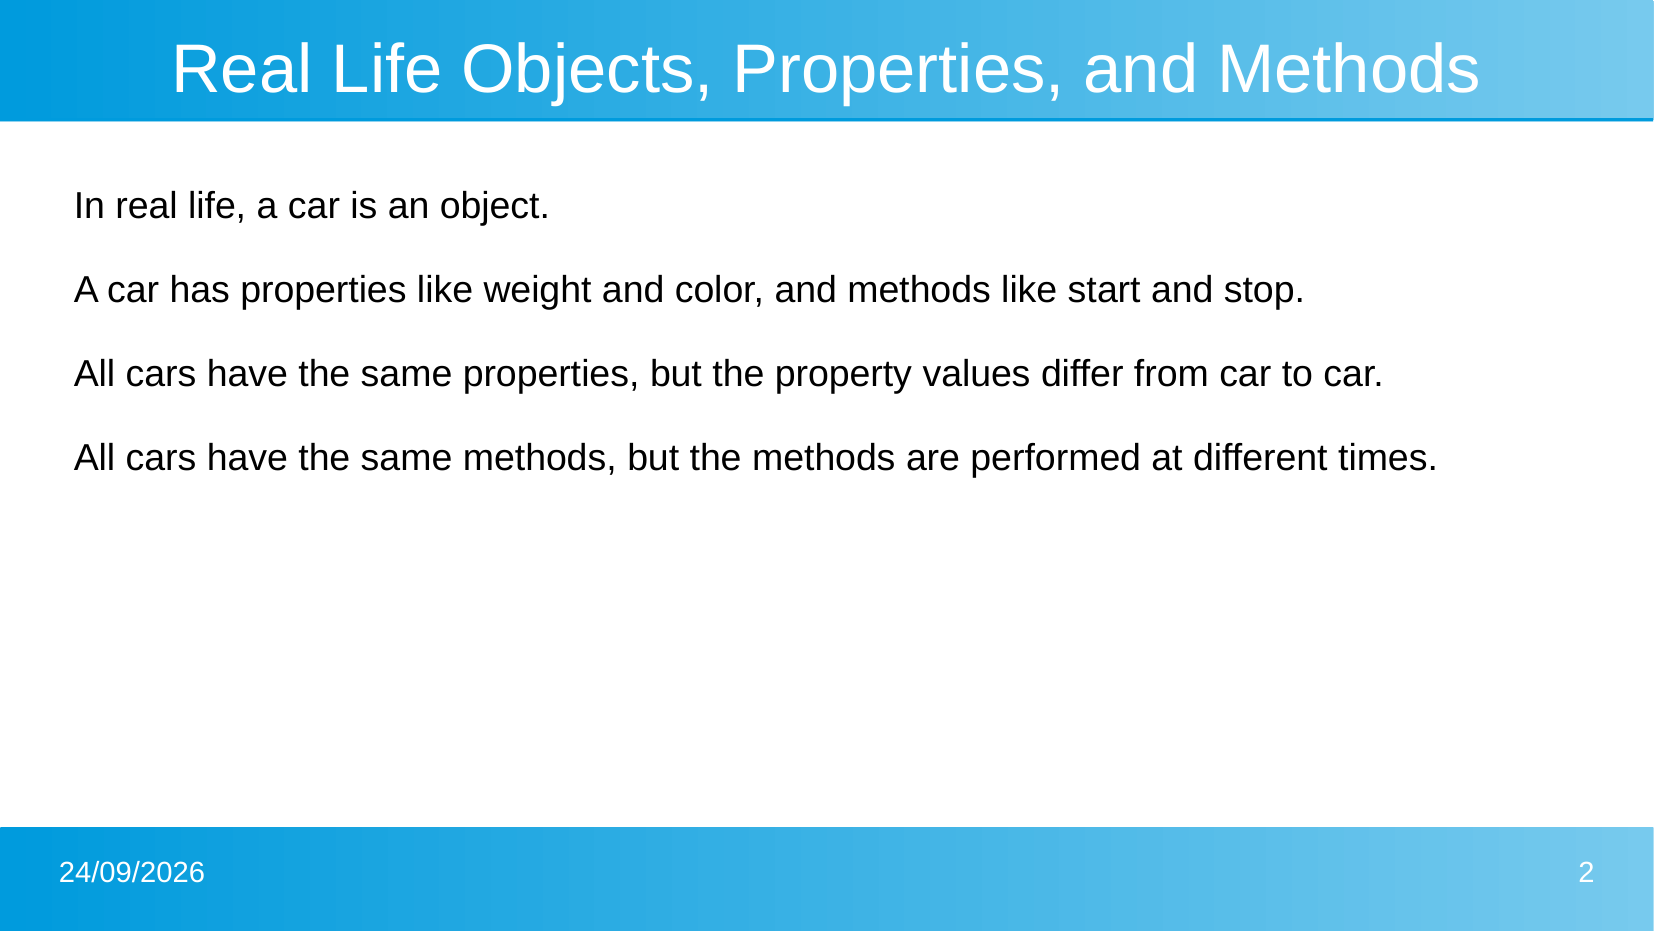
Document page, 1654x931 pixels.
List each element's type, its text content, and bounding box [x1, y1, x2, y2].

text_box In real life, a car is an object. A car has properties like weight and color, and methods like start and stop. All cars have the same properties, but the property values differ from car to car. All cars have the same methods, but the methods are performed at different times. [59, 177, 1595, 528]
title Real Life Objects, Properties, and Methods [59, 29, 1595, 108]
